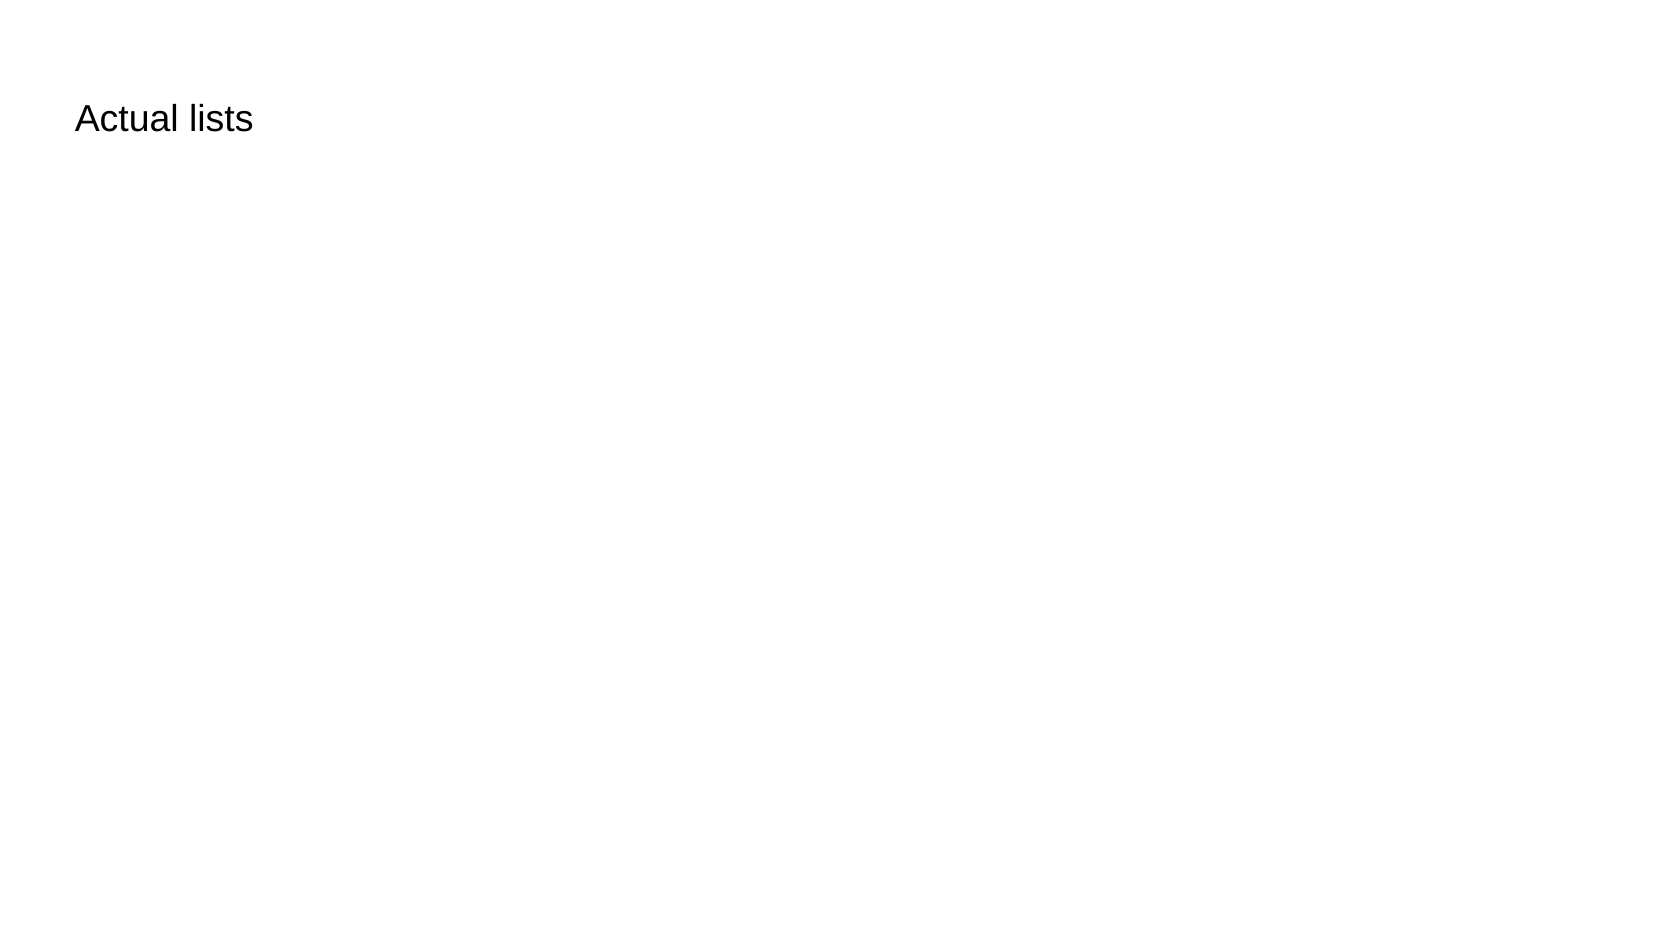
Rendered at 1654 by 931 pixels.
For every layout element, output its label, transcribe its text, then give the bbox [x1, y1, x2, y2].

text_box Actual lists [60, 90, 541, 147]
